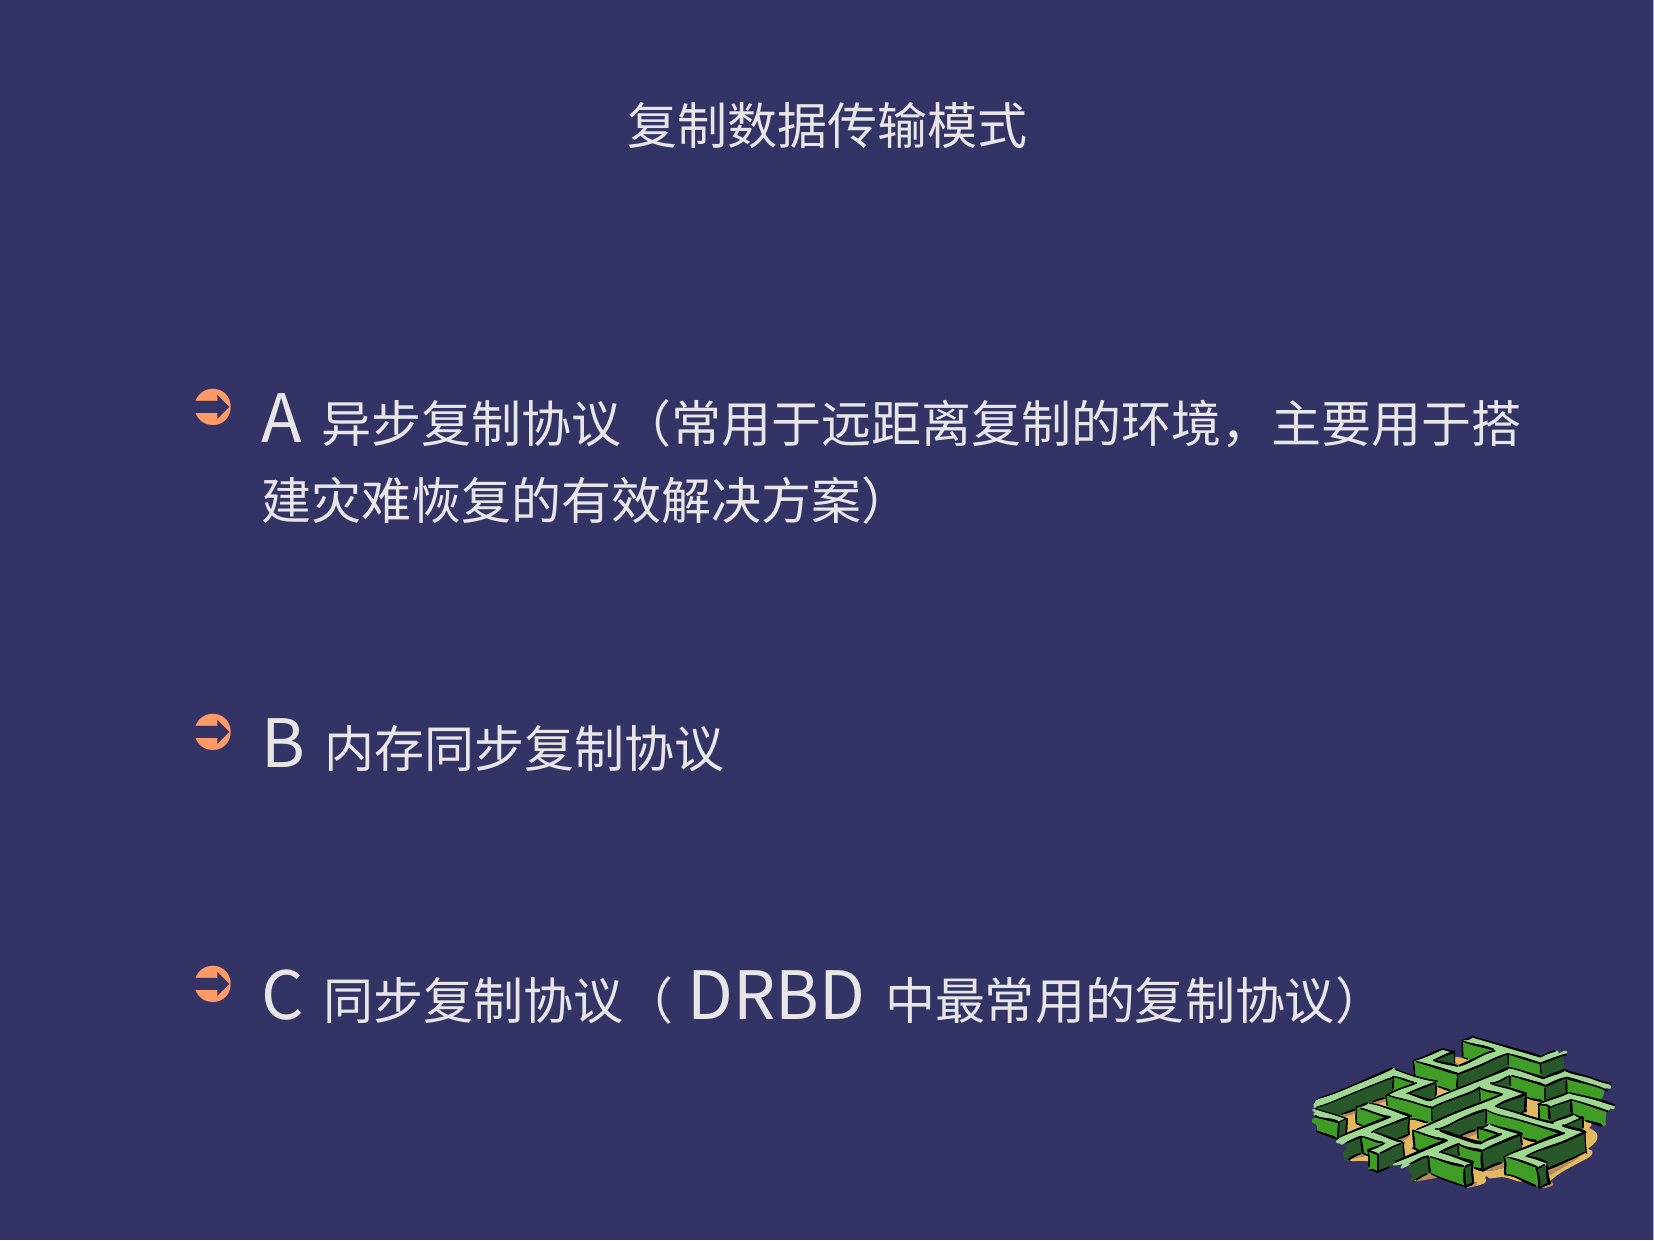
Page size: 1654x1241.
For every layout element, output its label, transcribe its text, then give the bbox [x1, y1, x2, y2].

title 复制数据传输模式 [121, 19, 1534, 227]
list A异步复制协议（常用于远距离复制的环境，主要用于搭建灾难恢复的有效解决方案） B内存同步复制协议 C同步复制协议（DRBD中最常用的复制协议） [178, 364, 1570, 1147]
